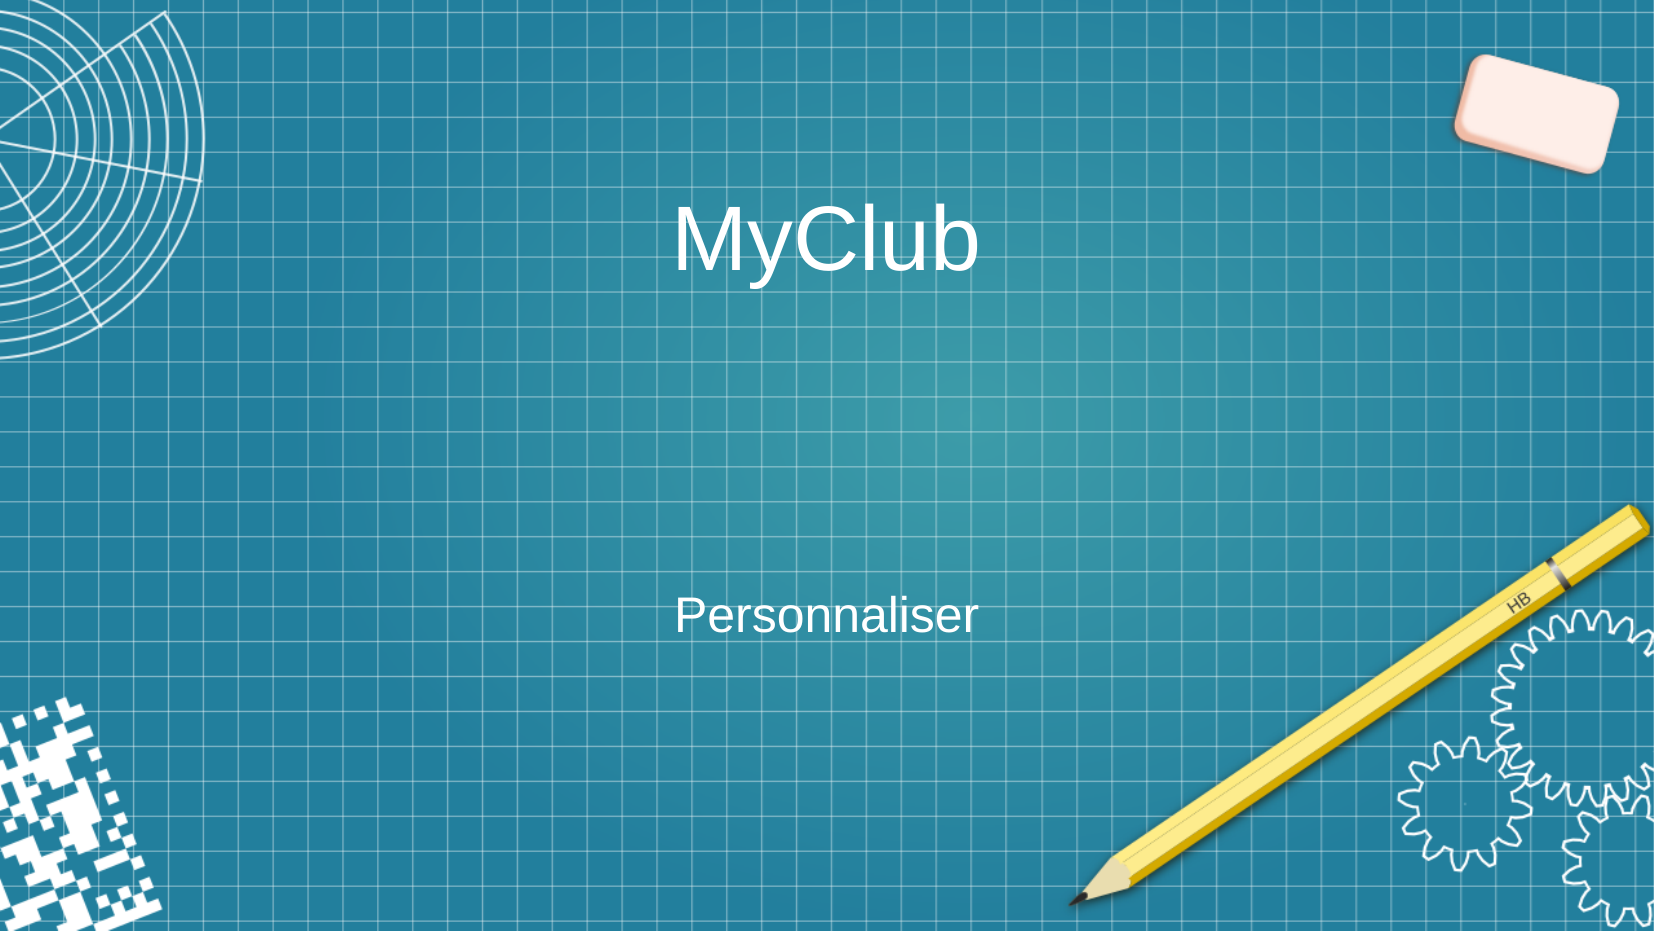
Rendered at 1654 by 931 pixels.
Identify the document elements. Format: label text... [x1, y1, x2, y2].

subtitle Personnaliser [82, 389, 1571, 842]
picture [0, 0, 1654, 931]
title MyClub [82, 132, 1571, 346]
